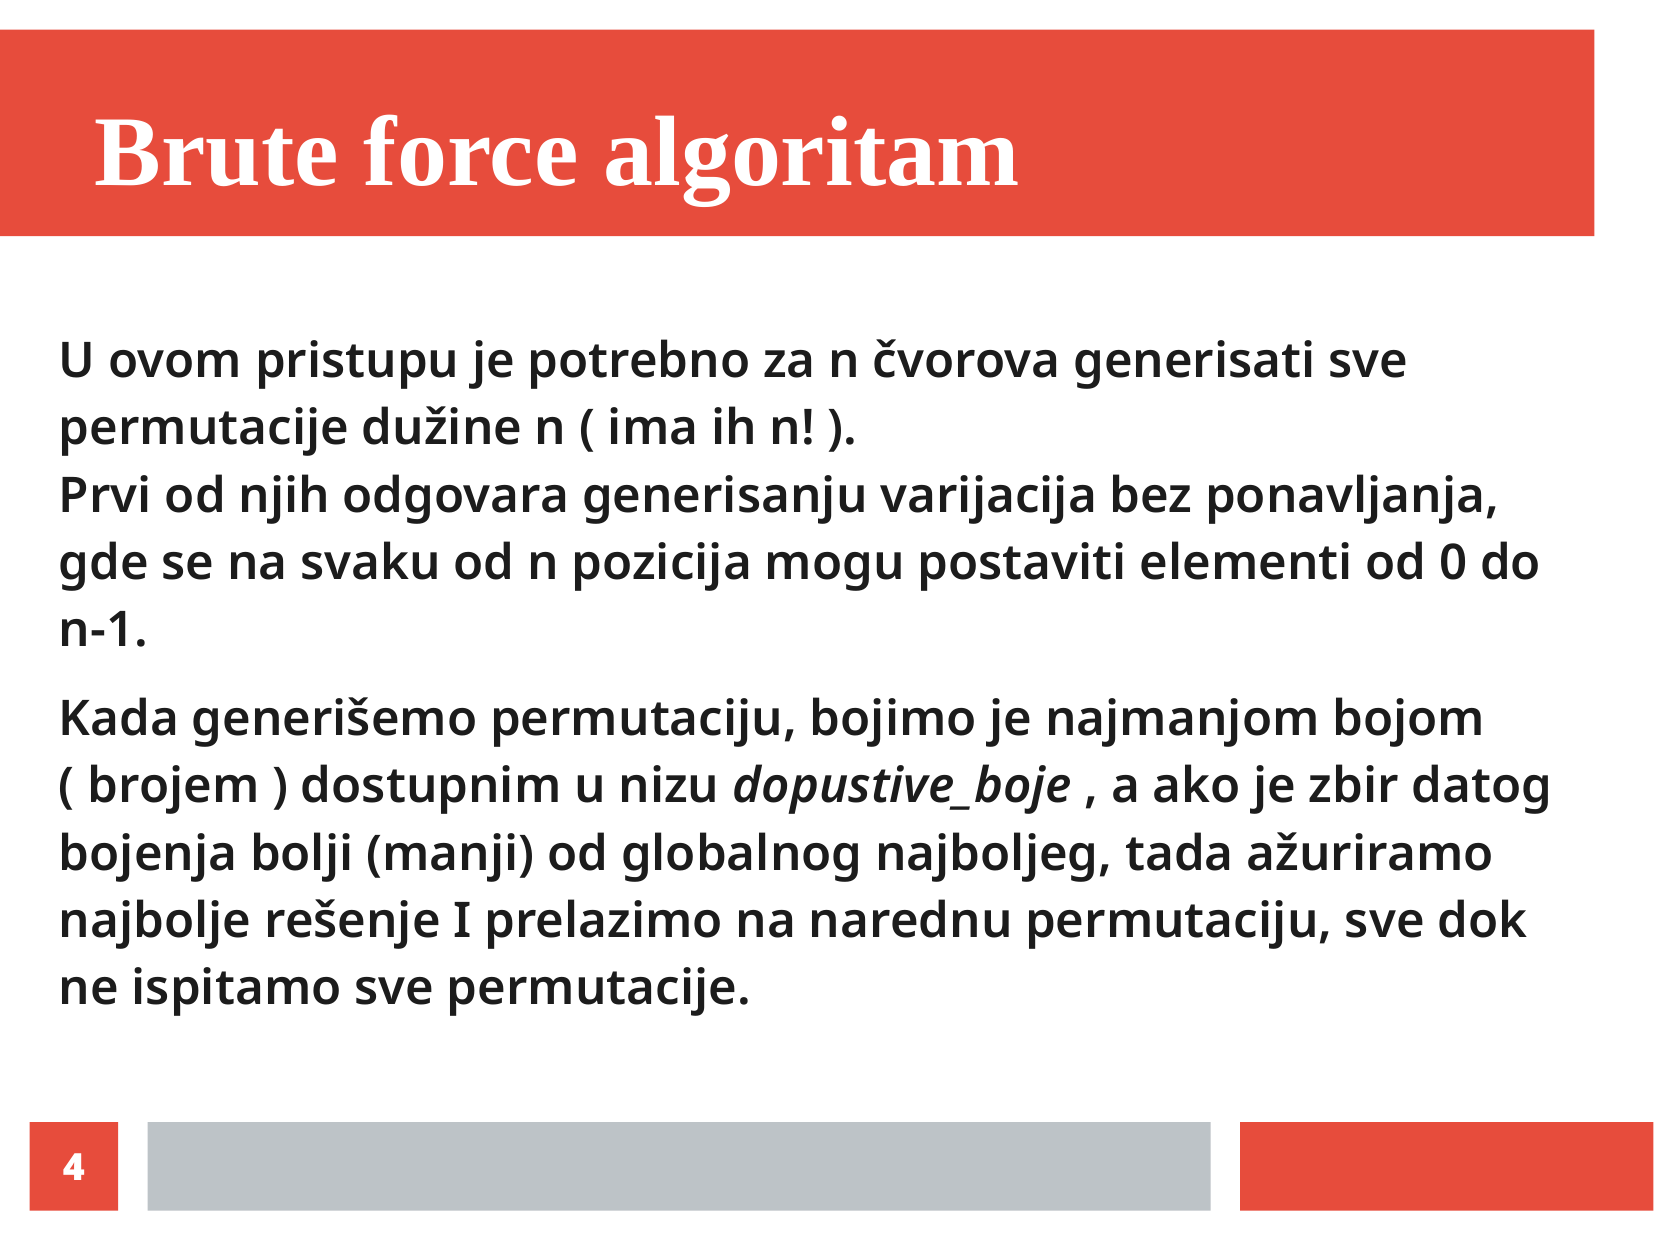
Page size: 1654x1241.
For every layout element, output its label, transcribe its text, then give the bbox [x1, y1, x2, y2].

list U ovom pristupu je potrebno za n čvorova generisati sve permutacije dužine n ( ima ih n! ). Prvi od njih odgovara generisanju varijacija bez ponavljanja, gde se na svaku od n pozicija mogu postaviti elementi od 0 do n-1. Kada generišemo permutaciju, bojimo je najmanjom bojom ( brojem ) dostupnim u nizu dopustive_boje , a ako je zbir datog bojenja bolji (manji) od globalnog najboljeg, tada ažuriramo najbolje rešenje I prelazimo na narednu permutaciju, sve dok ne ispitamo sve permutacije. [59, 324, 1565, 1093]
title Brute force algoritam [59, 59, 1595, 207]
